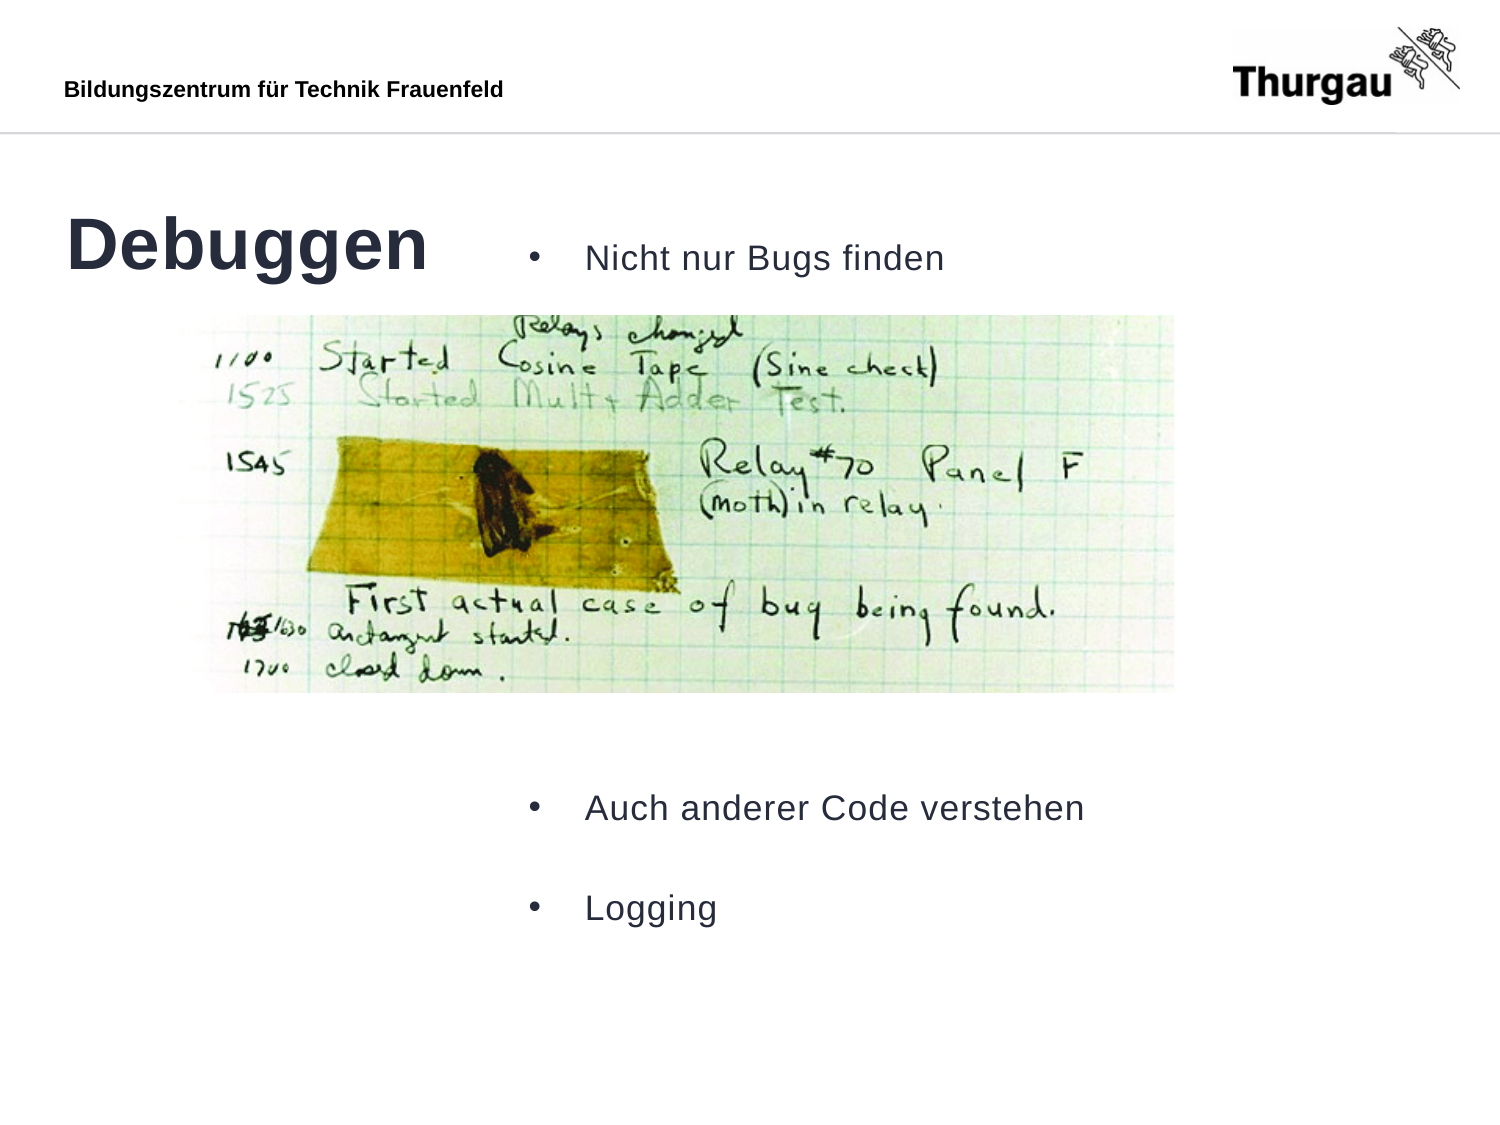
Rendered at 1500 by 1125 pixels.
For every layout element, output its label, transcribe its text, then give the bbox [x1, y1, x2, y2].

text_box Nicht nur Bugs finden Auch anderer Code verstehen Logging [513, 219, 1435, 1042]
picture [1233, 27, 1460, 105]
picture [178, 315, 1176, 693]
text_box Bildungszentrum für Technik Frauenfeld [48, 65, 667, 115]
text_box Debuggen [51, 208, 455, 587]
